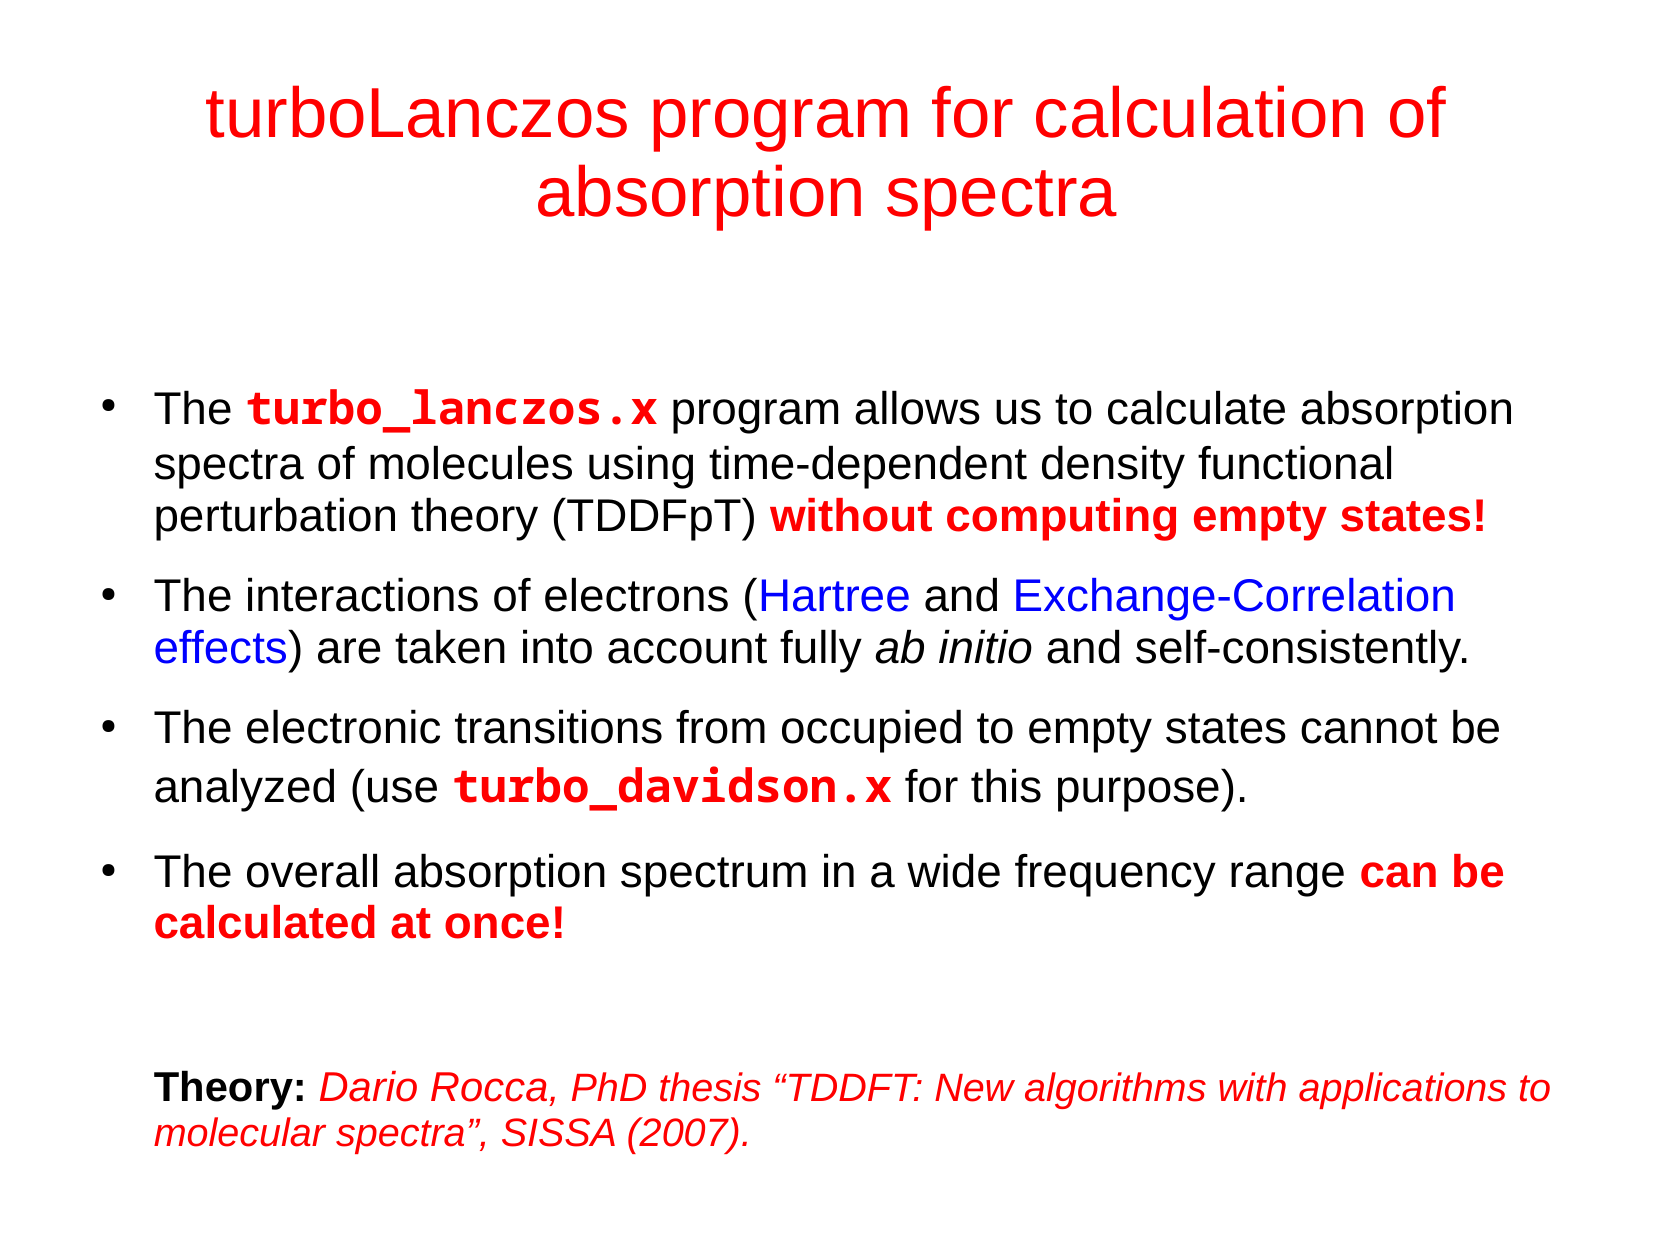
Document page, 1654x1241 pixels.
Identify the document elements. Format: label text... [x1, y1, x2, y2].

list Theory: Dario Rocca, PhD thesis “TDDFT: New algorithms with applications to molecular spectra”, SISSA (2007). [82, 1063, 1572, 1182]
list The turbo_lanczos.x program allows us to calculate absorption spectra of molecules using time-dependent density functional perturbation theory (TDDFpT) without computing empty states! The interactions of electrons (Hartree and Exchange-Correlation effects) are taken into account fully ab initio and self-consistently. The electronic transitions from occupied to empty states cannot be analyzed (use turbo_davidson.x for this purpose). The overall absorption spectrum in a wide frequency range can be calculated at once! [82, 375, 1571, 1011]
title turboLanczos program for calculation of absorption spectra [82, 49, 1571, 257]
